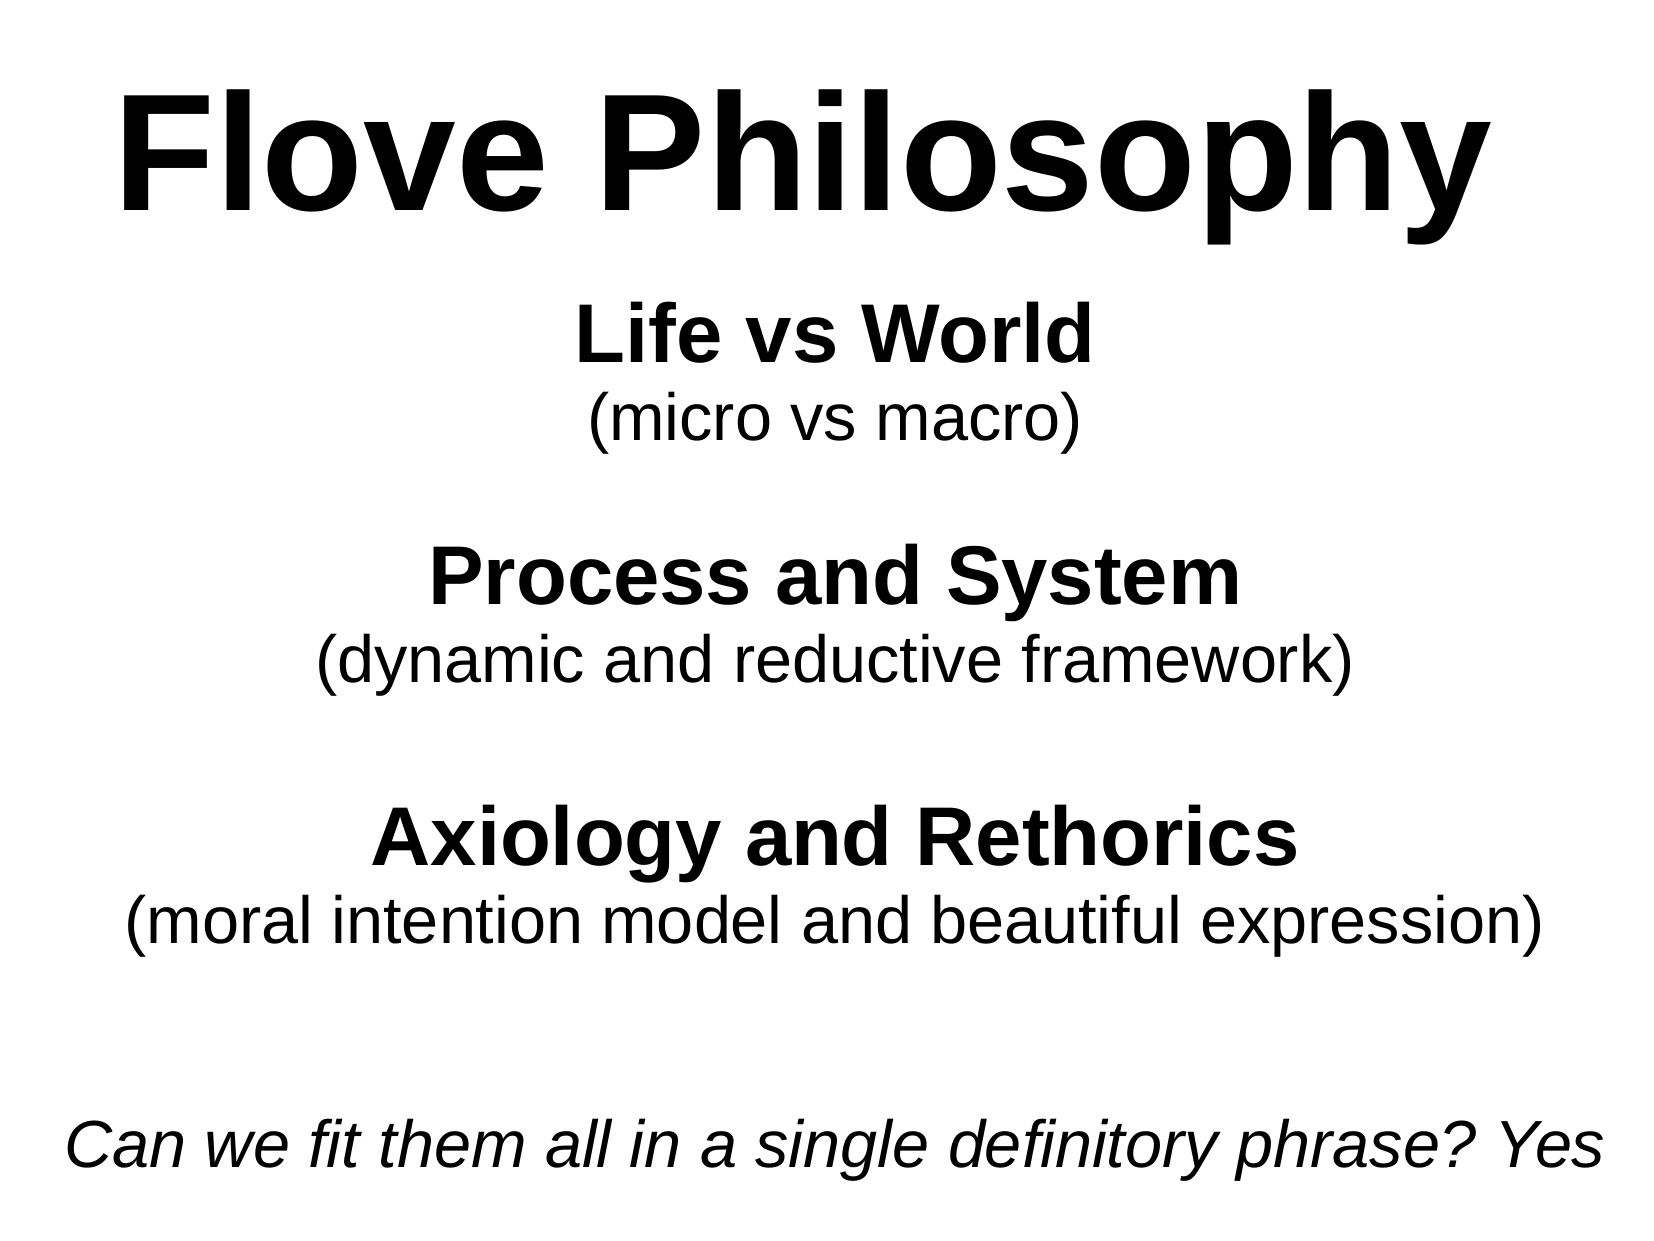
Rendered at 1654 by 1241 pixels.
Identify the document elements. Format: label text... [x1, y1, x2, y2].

title Flove Philosophy [82, 49, 1571, 257]
text_box Life vs World (micro vs macro) Process and System (dynamic and reductive framework) Axiology and Rethorics (moral intention model and beautiful expression) Can we fit them all in a single definitory phrase? Yes [33, 279, 1638, 1190]
